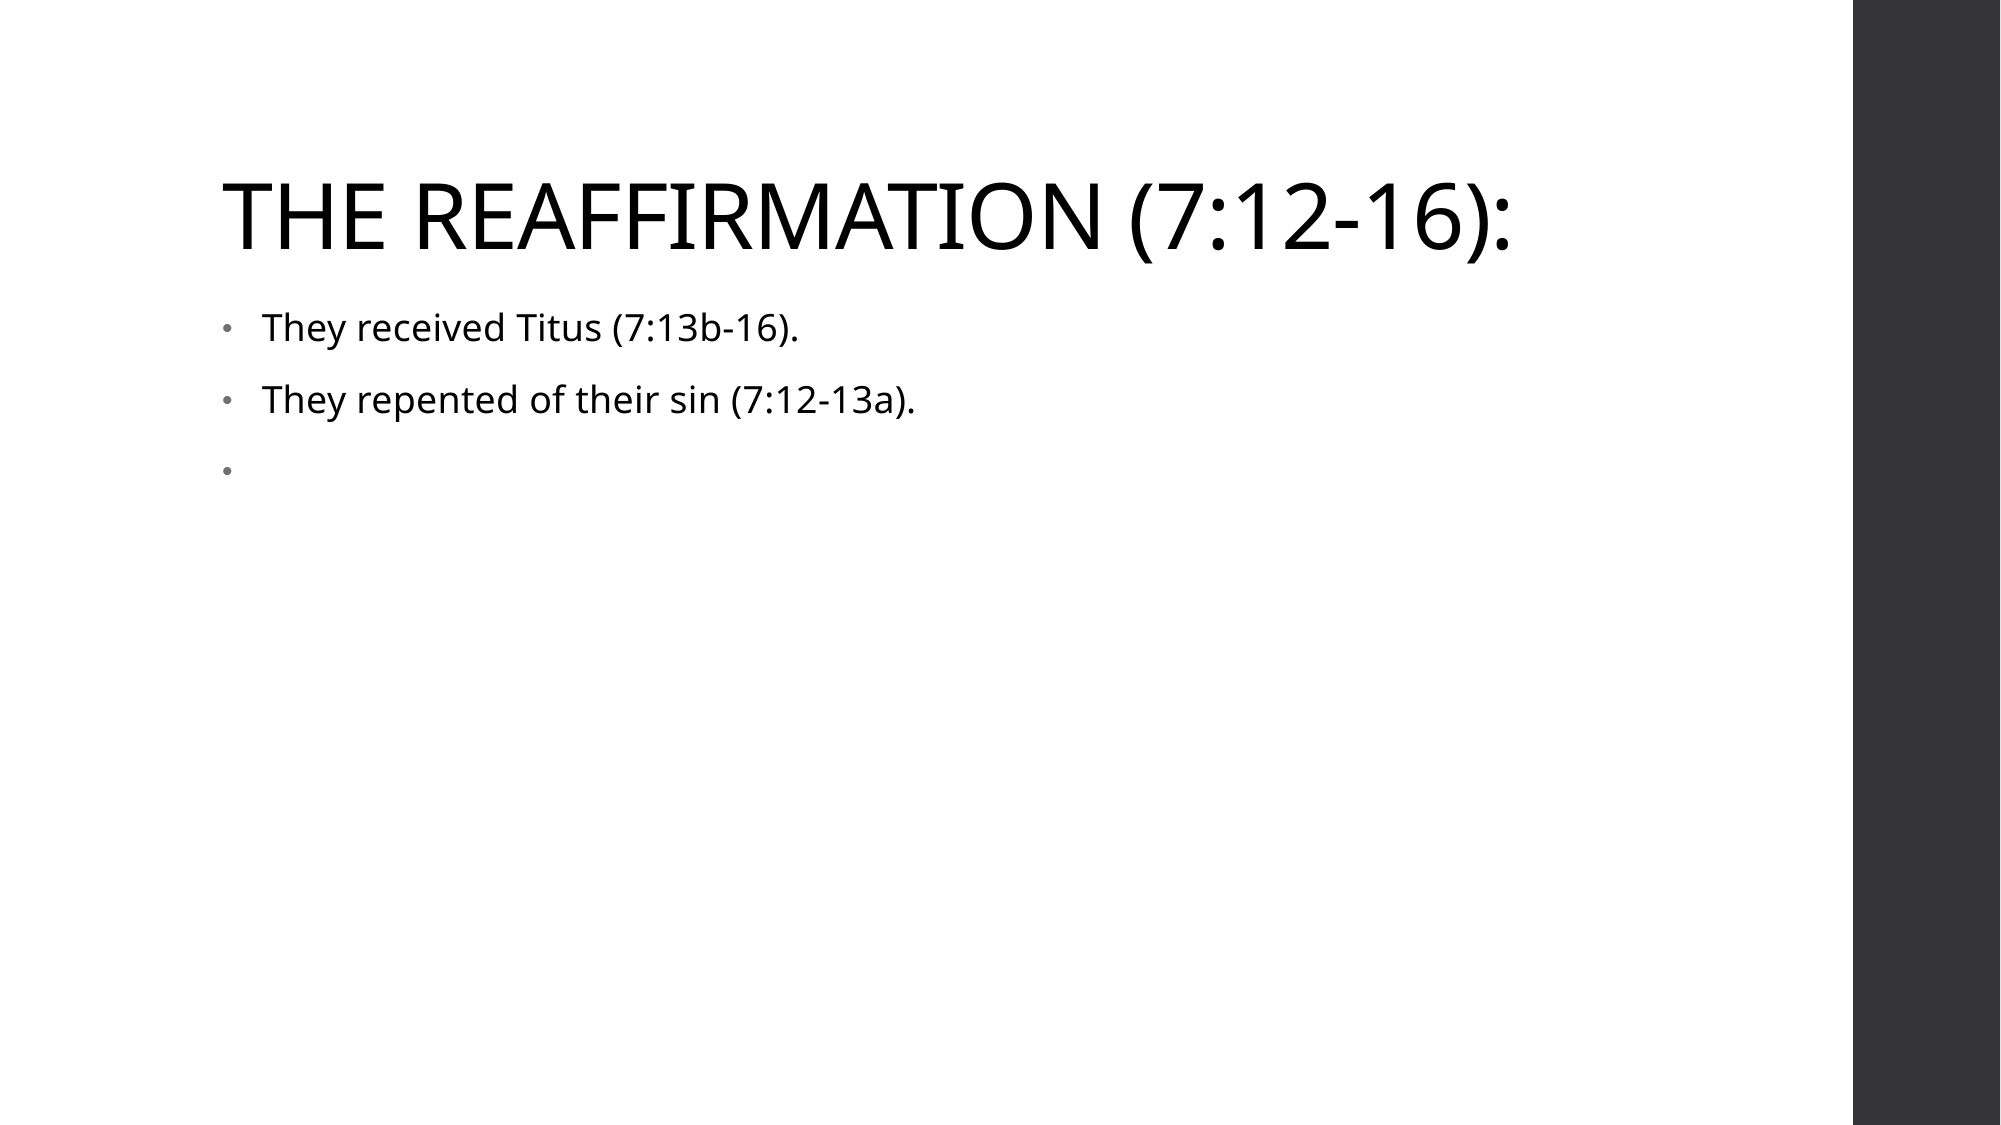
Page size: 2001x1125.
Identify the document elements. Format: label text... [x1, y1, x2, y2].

title THE REAFFIRMATION (7:12-16): [206, 60, 1797, 278]
list They received Titus (7:13b-16). They repented of their sin (7:12-13a). [206, 299, 1617, 1014]
